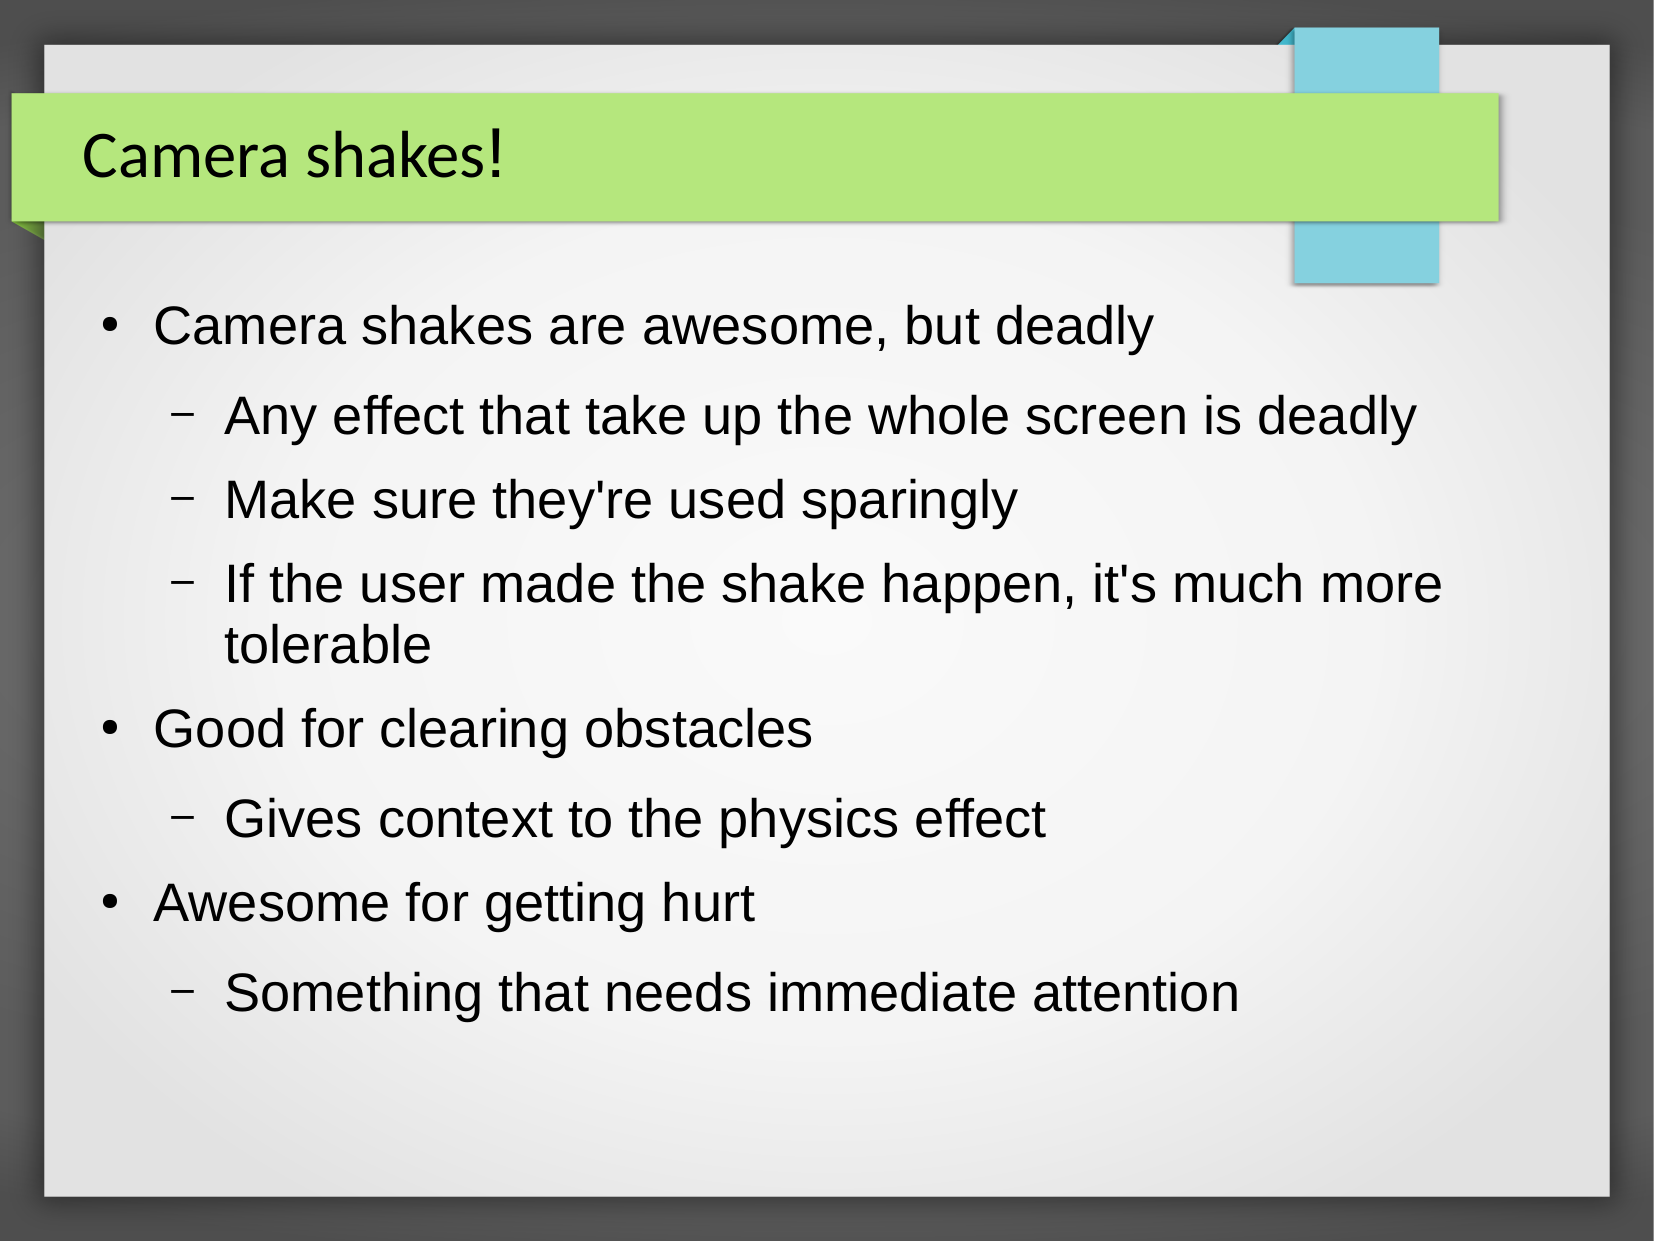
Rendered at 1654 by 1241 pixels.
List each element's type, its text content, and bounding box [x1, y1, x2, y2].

picture [0, 0, 1654, 1241]
title Camera shakes! [82, 94, 1264, 213]
list Camera shakes are awesome, but deadly Any effect that take up the whole screen is deadly Make sure they're used sparingly If the user made the shake happen, it's much more tolerable Good for clearing obstacles Gives context to the physics effect Awesome for getting hurt Something that needs immediate attention [82, 295, 1486, 1156]
